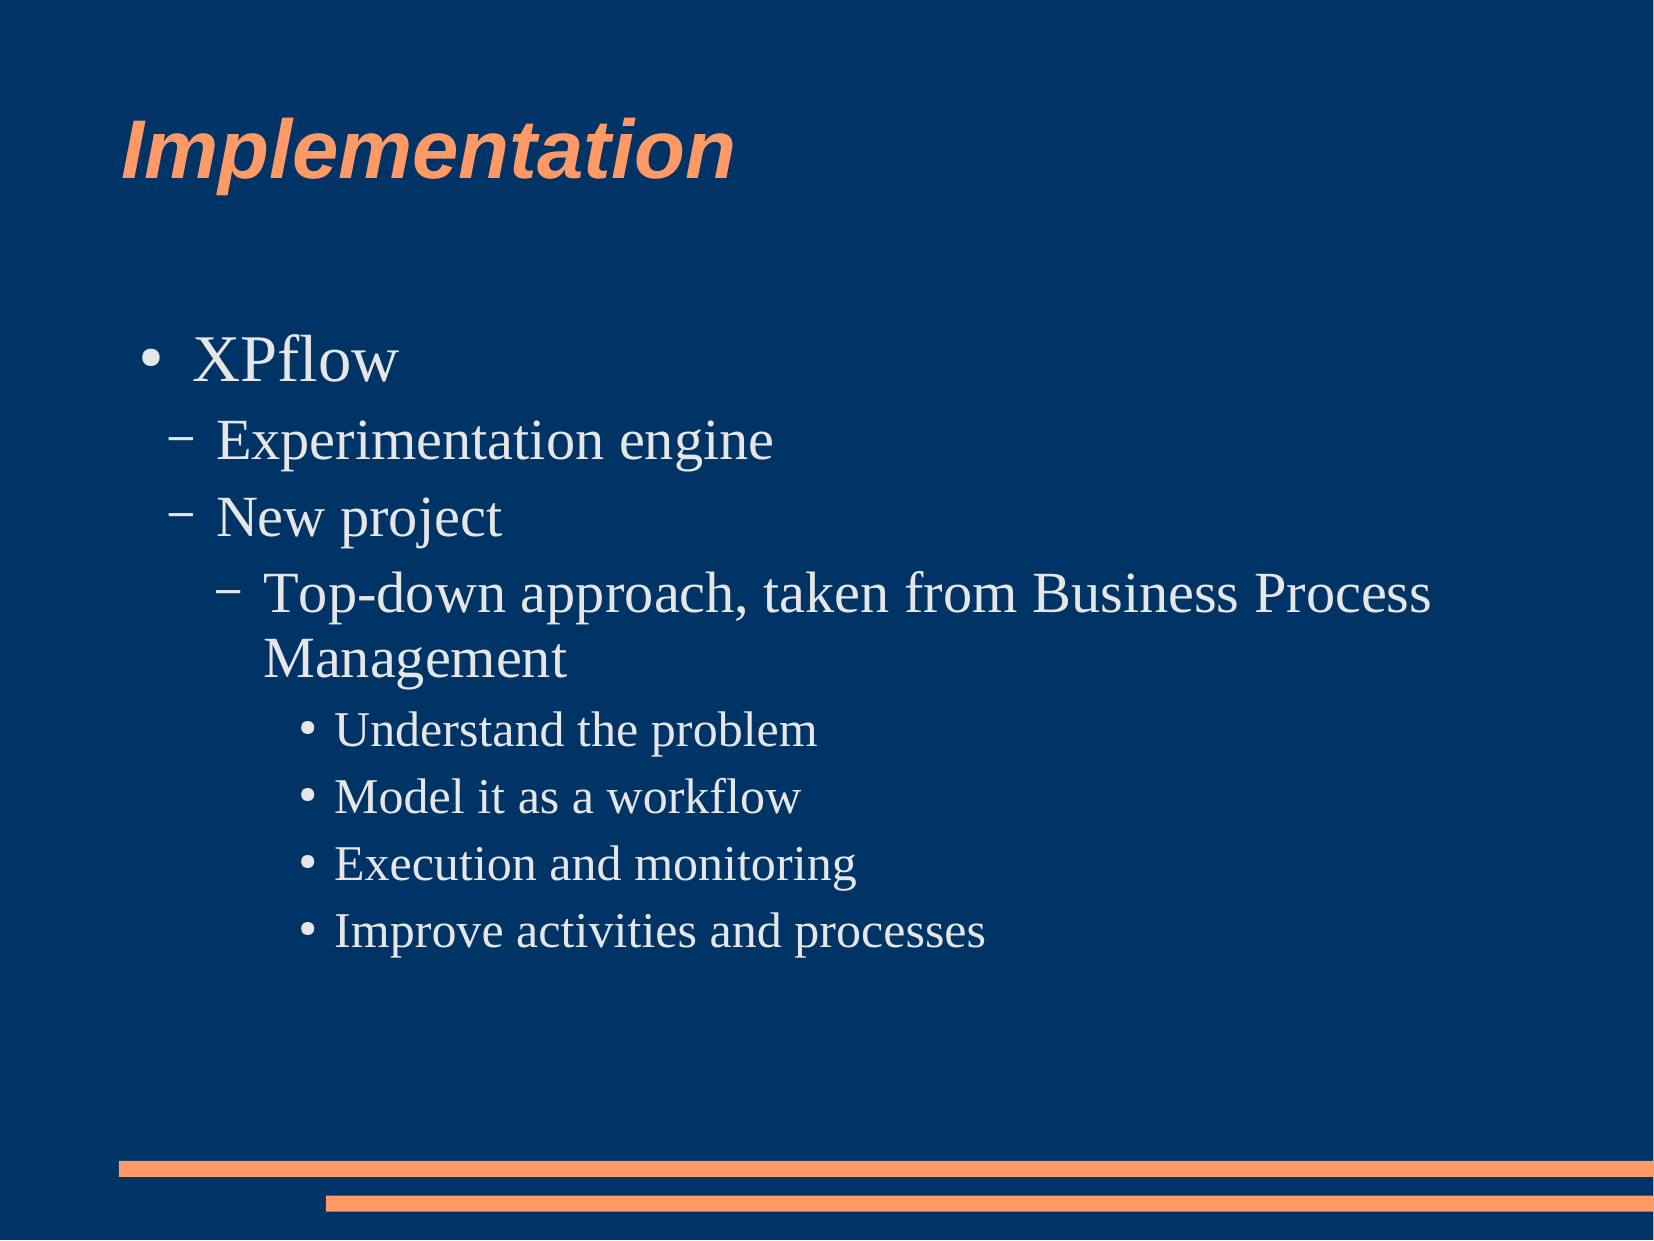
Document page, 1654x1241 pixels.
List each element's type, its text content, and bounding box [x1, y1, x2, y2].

title Implementation [121, 46, 1534, 254]
list XPflow Experimentation engine New project Top-down approach, taken from Business Process Management Understand the problem Model it as a workflow Execution and monitoring Improve activities and processes [121, 322, 1561, 1126]
